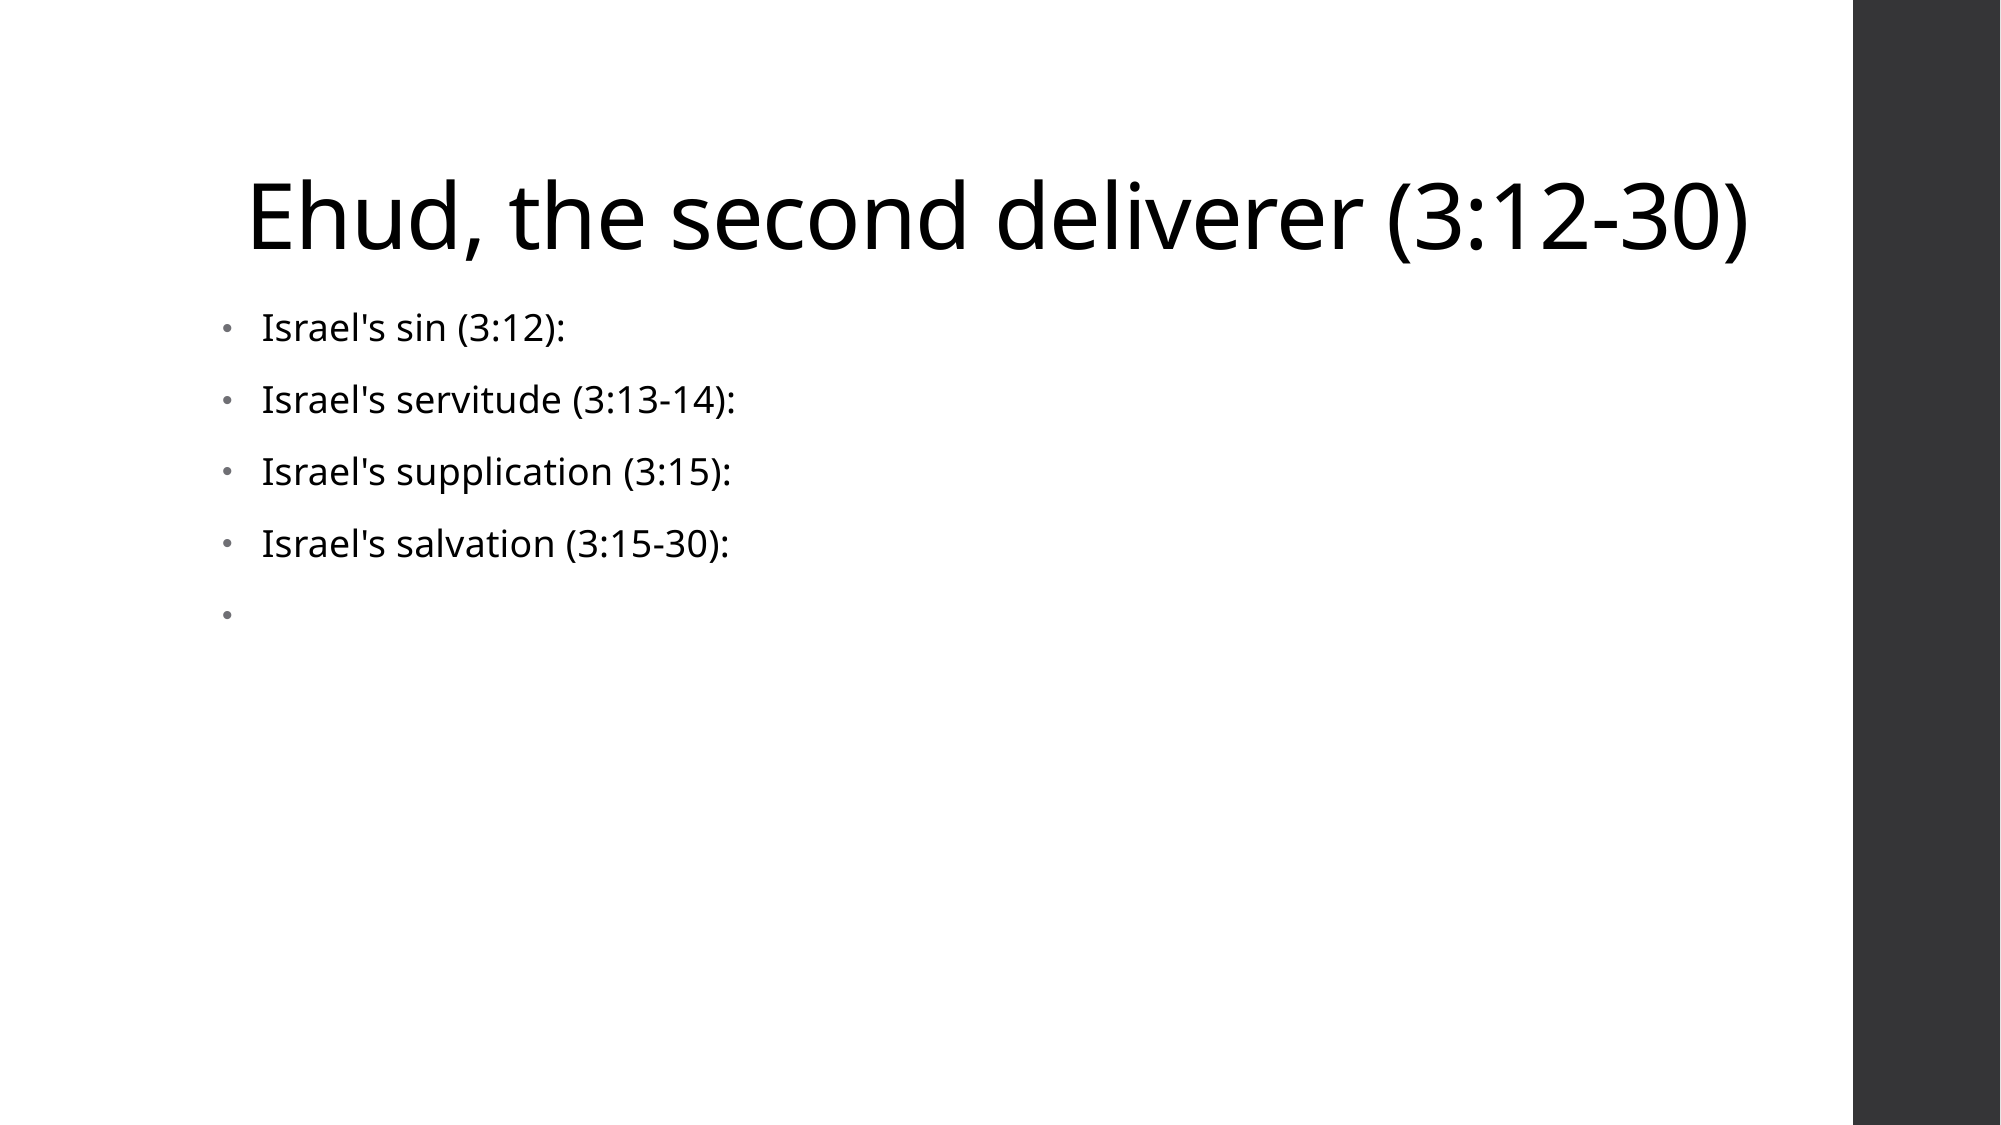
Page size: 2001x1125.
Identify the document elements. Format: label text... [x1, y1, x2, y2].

title Ehud, the second deliverer (3:12-30) [206, 60, 1797, 278]
list Israel's sin (3:12): Israel's servitude (3:13-14): Israel's supplication (3:15): Israel's salvation (3:15-30): [206, 299, 1617, 1014]
